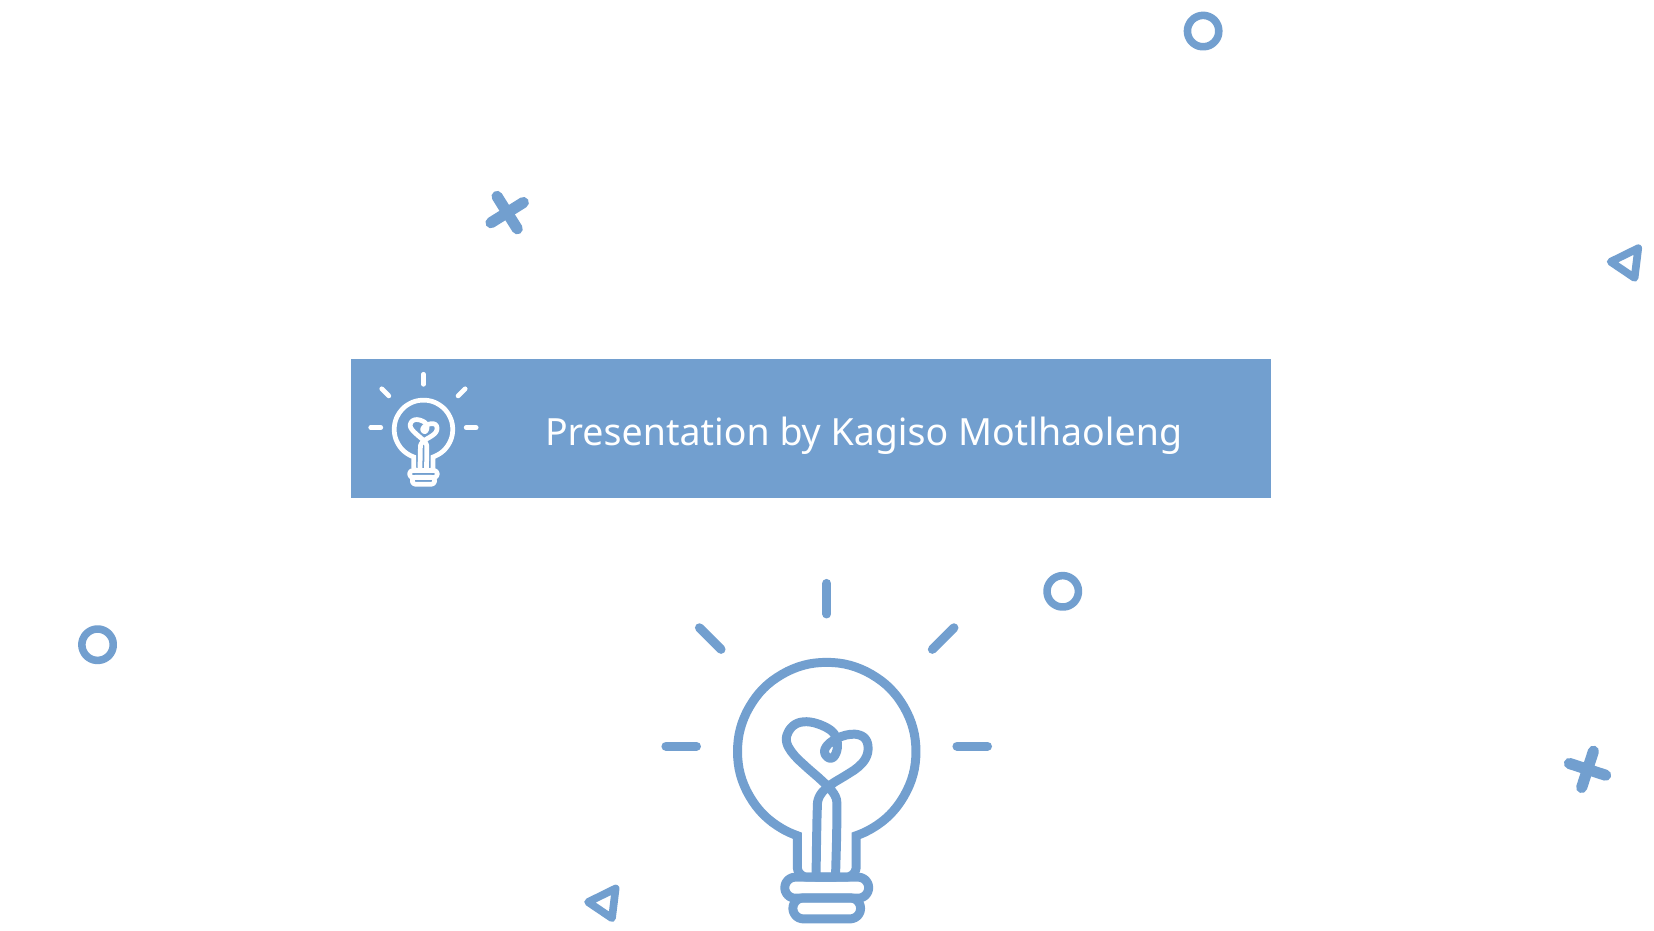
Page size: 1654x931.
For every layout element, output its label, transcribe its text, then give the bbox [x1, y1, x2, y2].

text_box Presentation by Kagiso Motlhaoleng [487, 339, 1241, 523]
